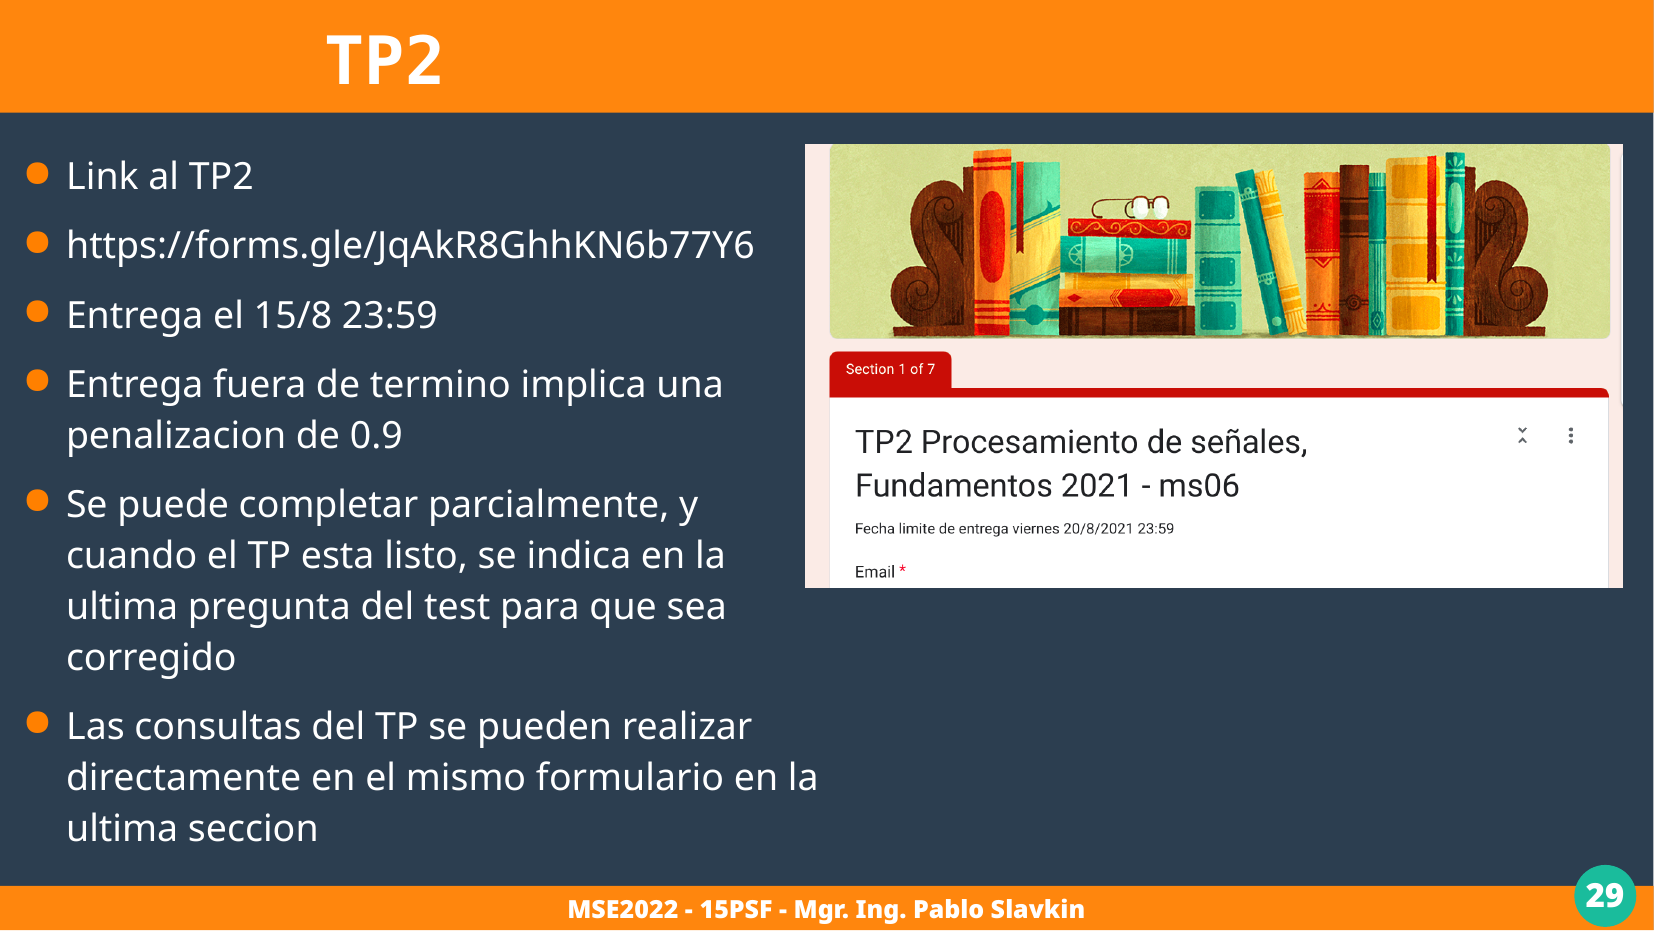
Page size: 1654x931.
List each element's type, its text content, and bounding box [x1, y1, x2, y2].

picture [805, 144, 1623, 588]
list Link al TP2 https://forms.gle/JqAkR8GhhKN6b77Y6 Entrega el 15/8 23:59 Entrega fuera de termino implica una penalizacion de 0.9 Se puede completar parcialmente, y cuando el TP esta listo, se indica en la ultima pregunta del test para que sea corregido Las consultas del TP se pueden realizar directamente en el mismo formulario en la ultima seccion [7, 150, 826, 863]
title TP2 [324, 22, 526, 119]
